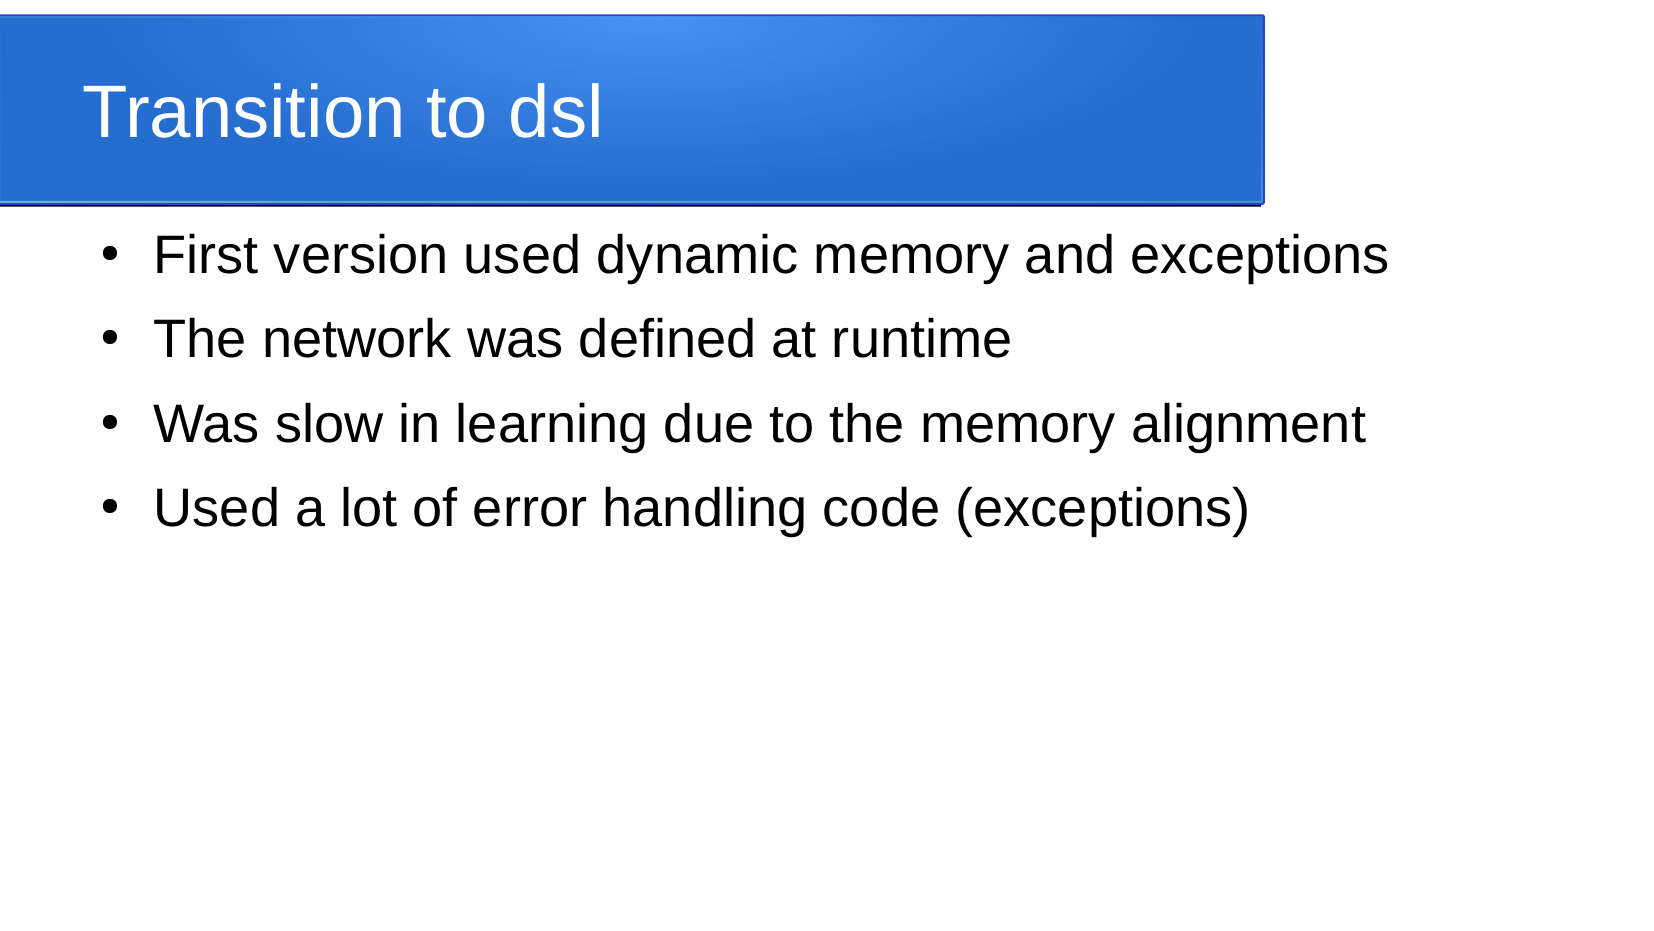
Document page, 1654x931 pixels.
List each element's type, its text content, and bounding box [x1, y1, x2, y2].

list First version used dynamic memory and exceptions The network was defined at runtime Was slow in learning due to the memory alignment Used a lot of error handling code (exceptions) [82, 224, 1571, 764]
title Transition to dsl [82, 35, 1235, 189]
